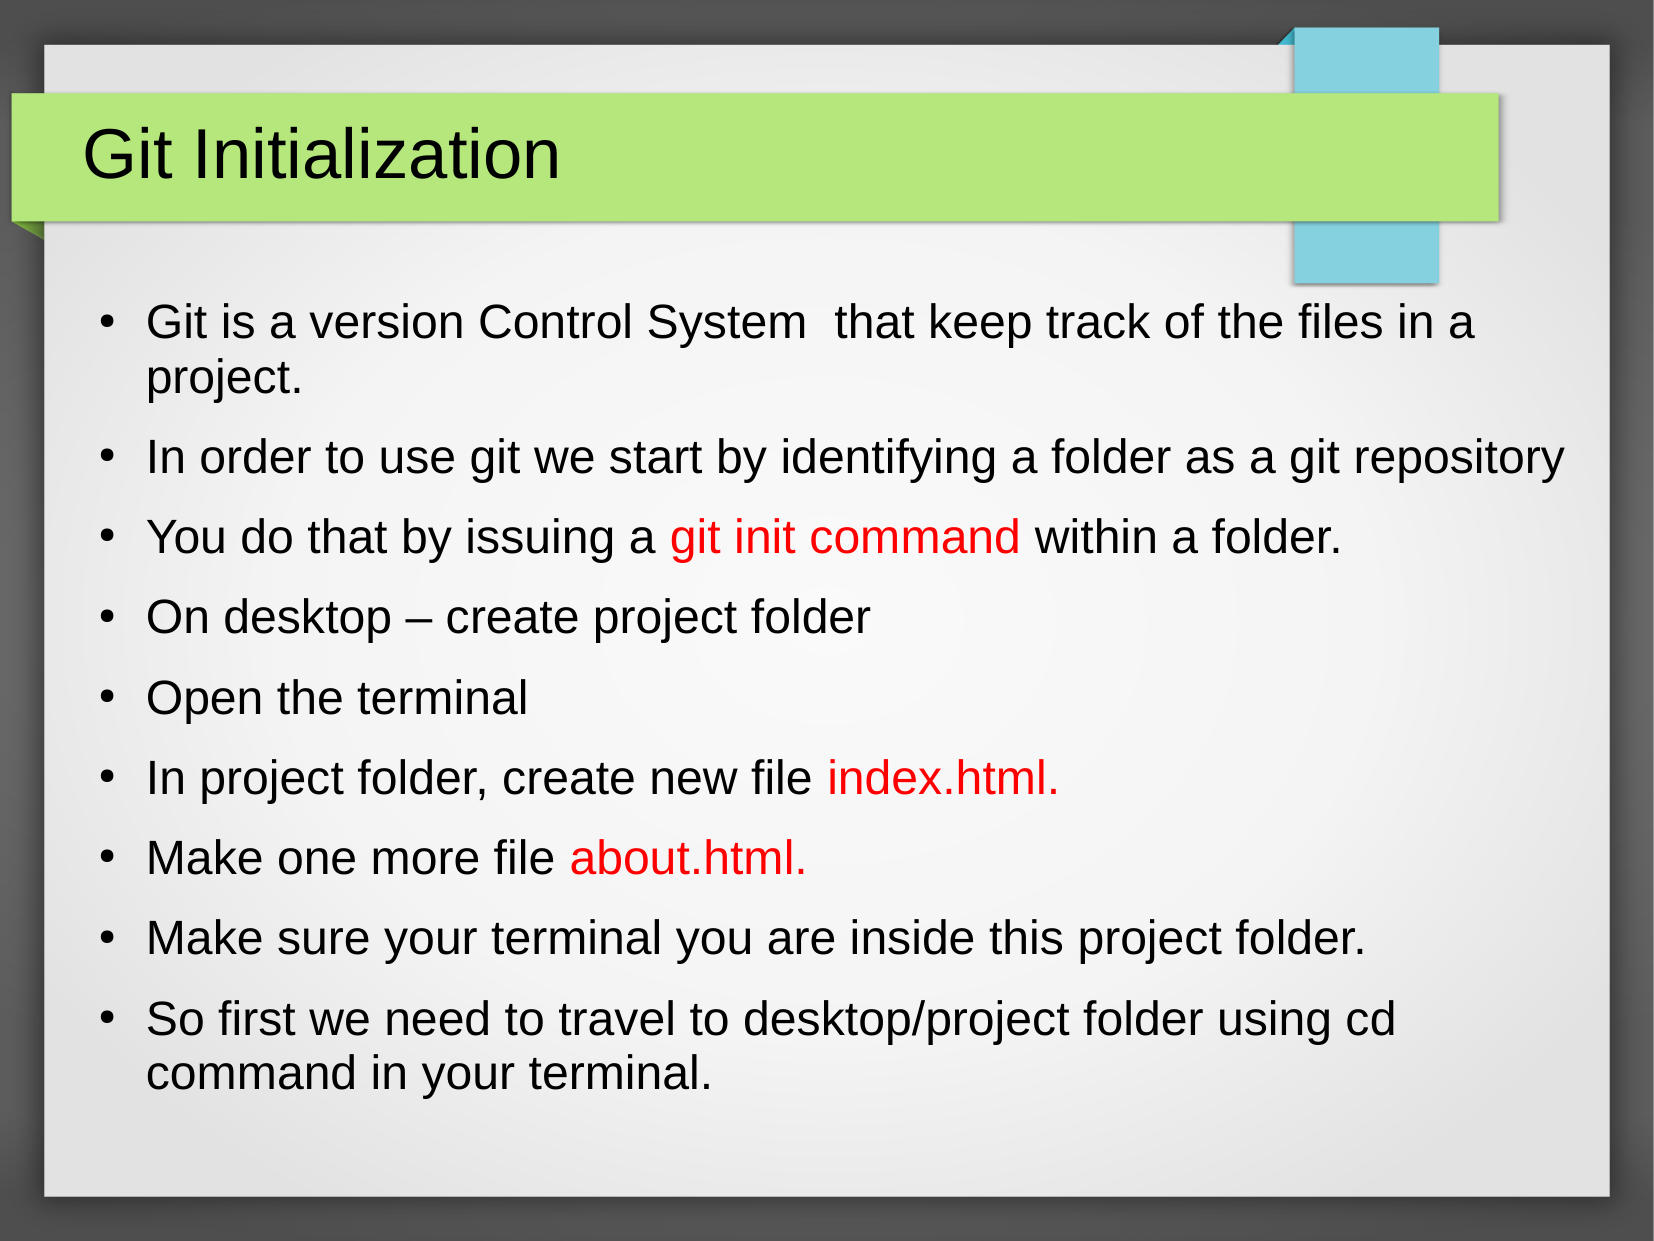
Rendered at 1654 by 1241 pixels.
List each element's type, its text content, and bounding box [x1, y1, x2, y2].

list Git is a version Control System that keep track of the files in a project. In order to use git we start by identifying a folder as a git repository You do that by issuing a git init command within a folder. On desktop – create project folder Open the terminal In project folder, create new file index.html. Make one more file about.html. Make sure your terminal you are inside this project folder. So first we need to travel to desktop/project folder using cd command in your terminal. [82, 295, 1571, 1126]
title Git Initialization [82, 94, 1264, 213]
picture [0, 0, 1654, 1241]
